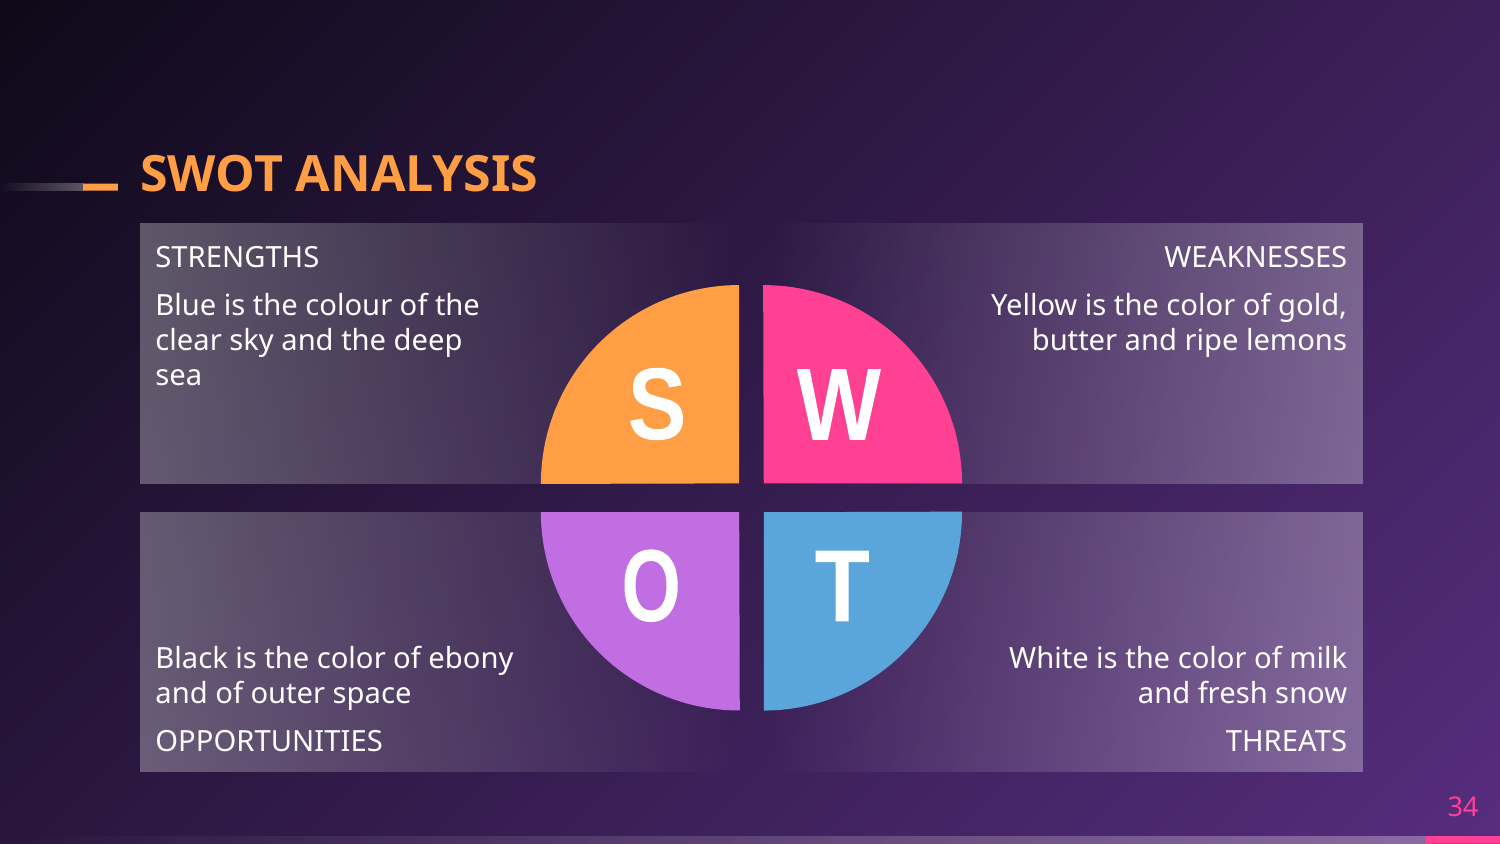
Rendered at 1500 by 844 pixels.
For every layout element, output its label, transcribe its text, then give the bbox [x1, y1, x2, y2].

slide_number <número> [1426, 779, 1500, 837]
text_box O [624, 549, 678, 623]
text_box [540, 512, 740, 711]
title SWOT ANALYSIS [140, 137, 1011, 203]
text_box W [796, 369, 881, 440]
text_box S [630, 367, 683, 441]
text_box STRENGTHS Blue is the colour of the clear sky and the deep sea [140, 223, 739, 484]
text_box [763, 511, 963, 711]
text_box WEAKNESSES Yellow is the color of gold, butter and ripe lemons [763, 223, 1363, 484]
text_box Black is the color of ebony and of outer space OPPORTUNITIES [140, 512, 739, 772]
text_box [763, 285, 963, 484]
text_box T [815, 550, 869, 622]
text_box White is the color of milk and fresh snow THREATS [763, 512, 1363, 772]
text_box [540, 285, 740, 484]
